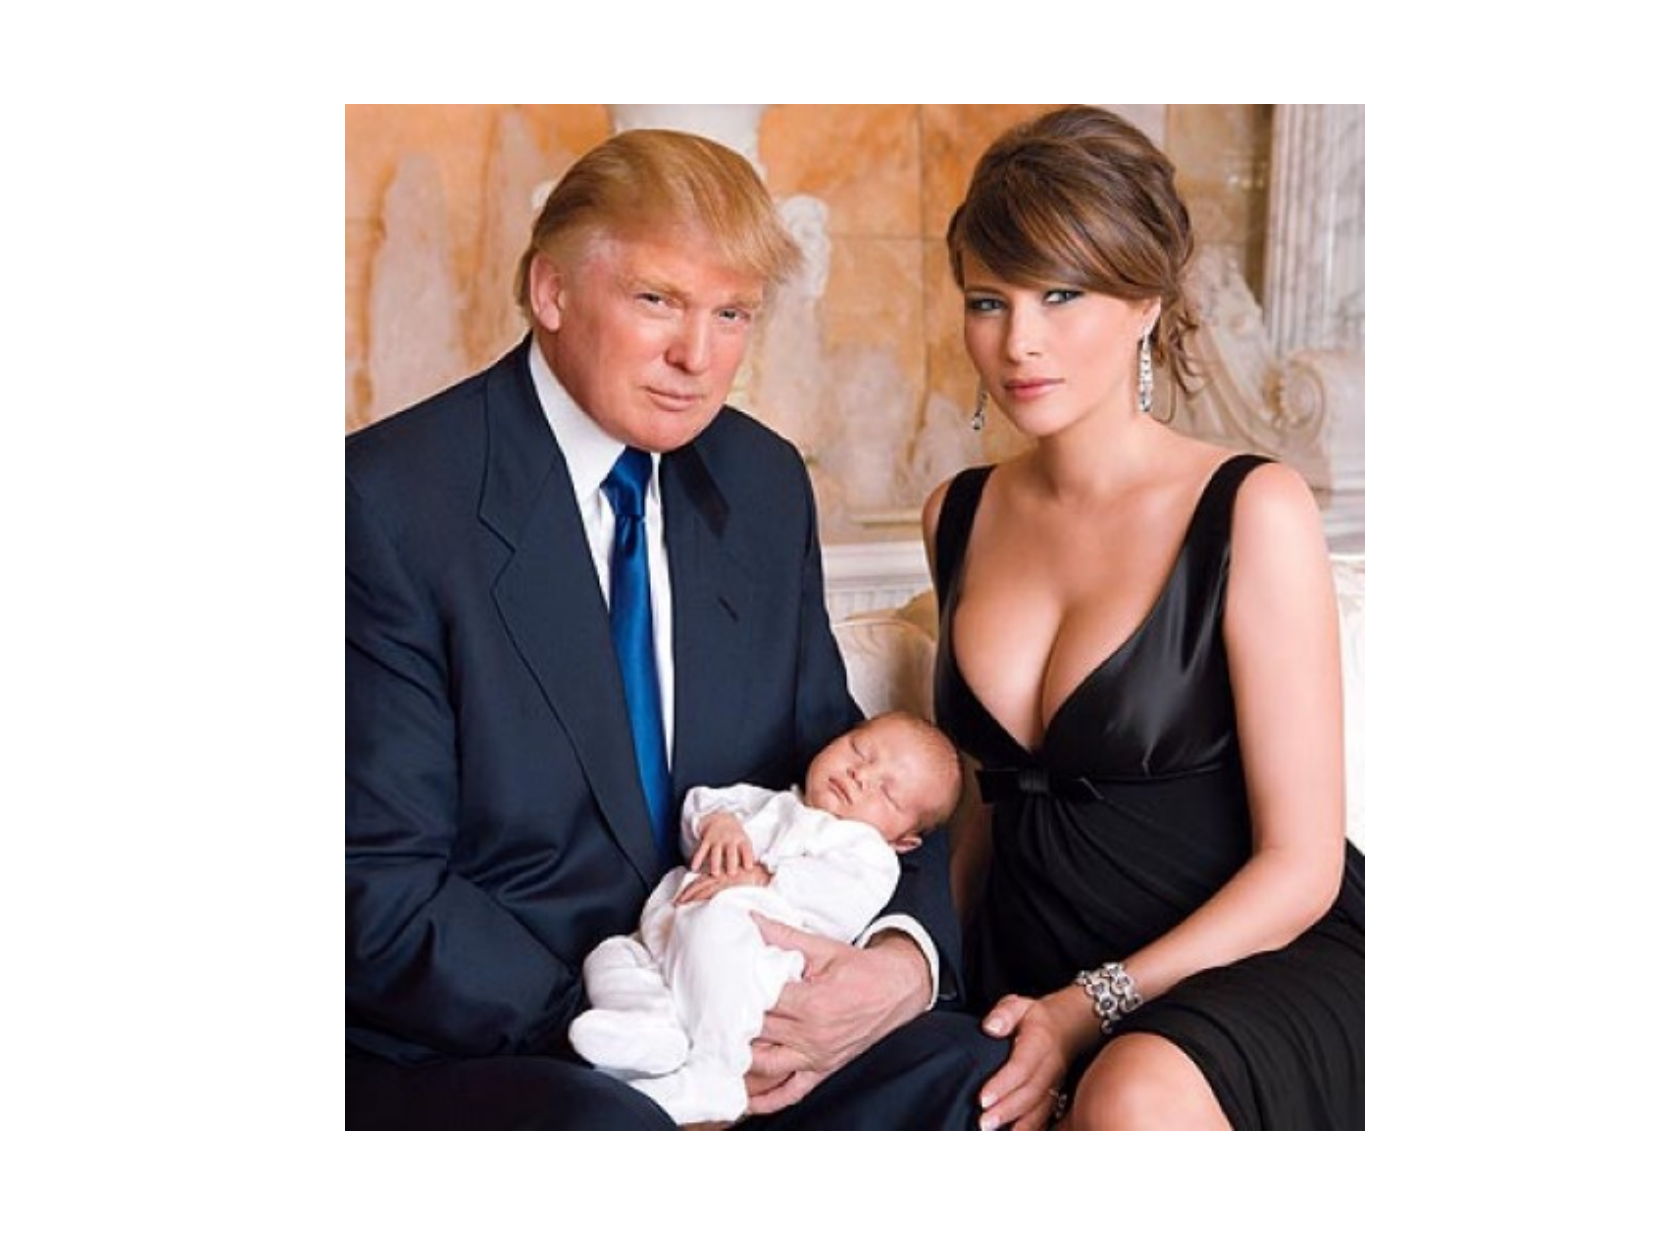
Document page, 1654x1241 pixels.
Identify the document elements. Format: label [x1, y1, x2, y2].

picture [345, 104, 1365, 1131]
